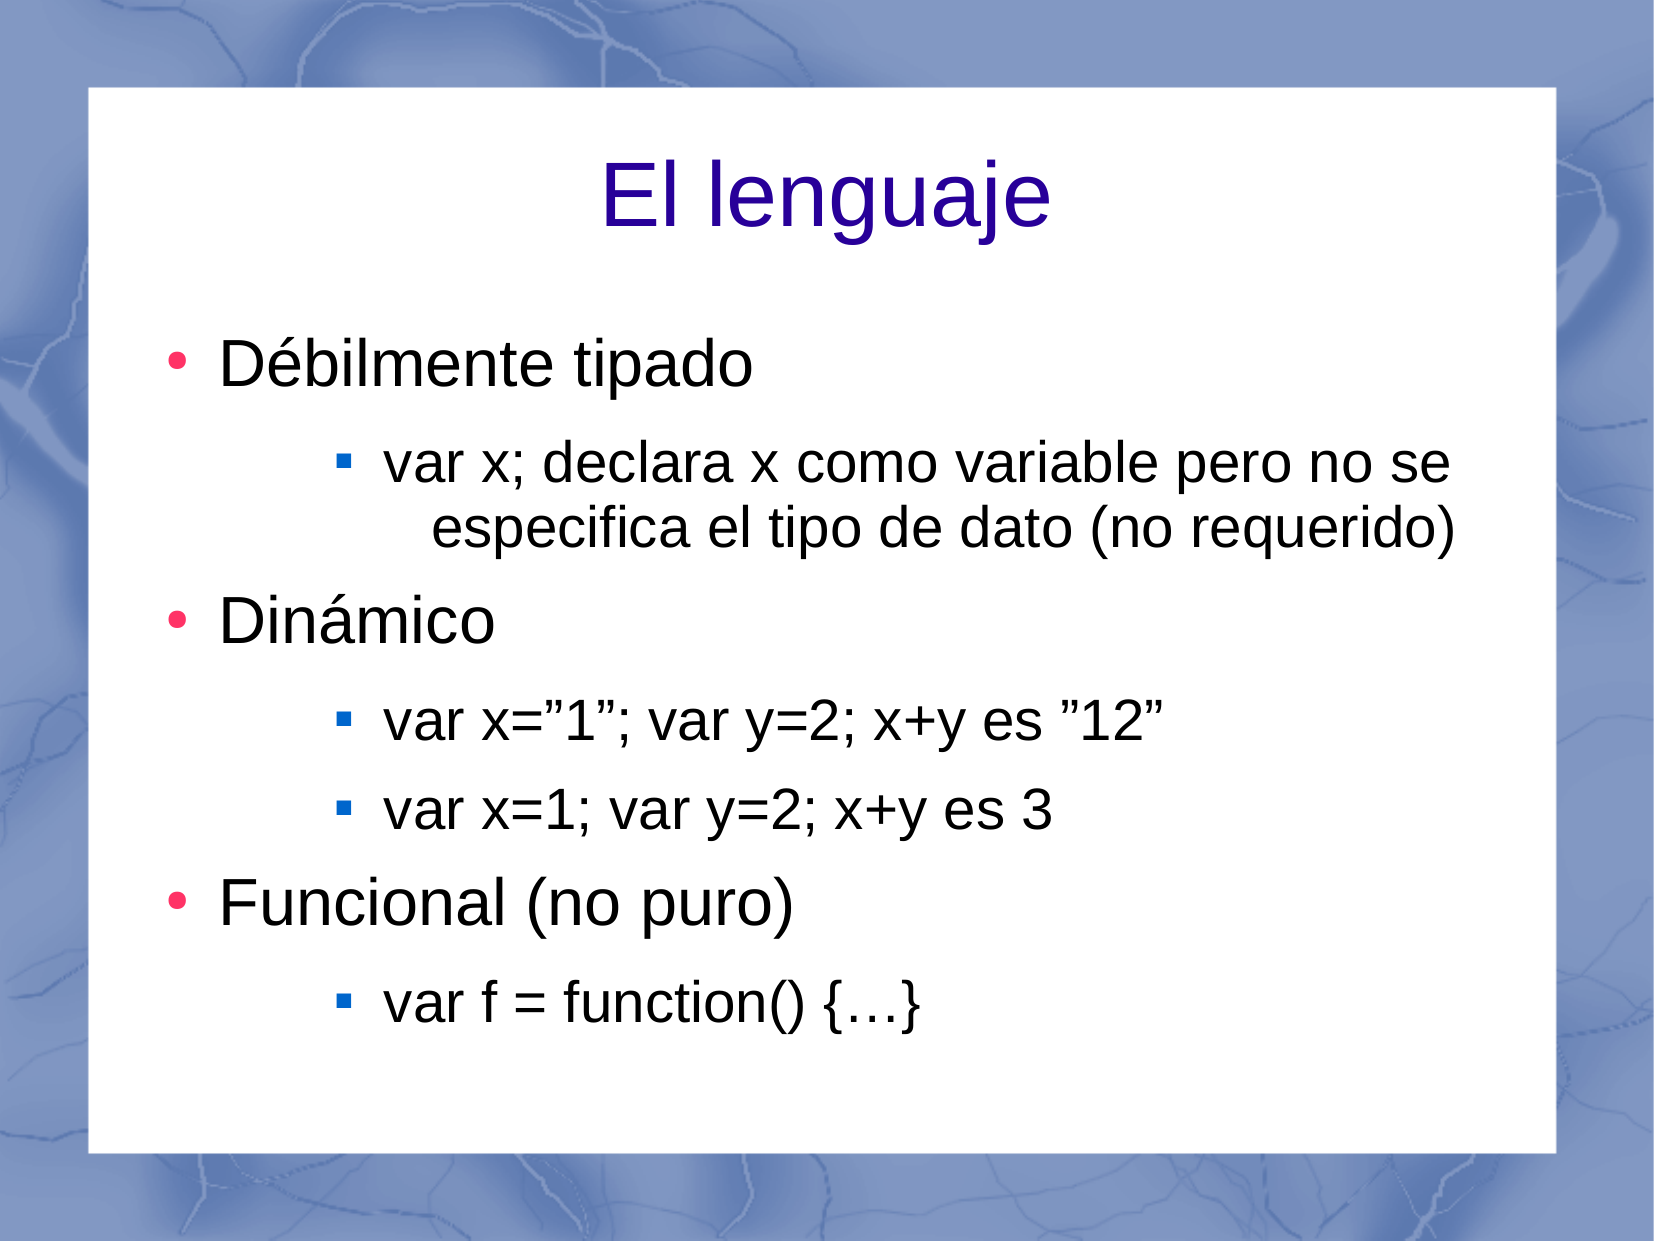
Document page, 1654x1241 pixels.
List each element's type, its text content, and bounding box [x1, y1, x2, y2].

picture [0, 0, 1654, 1241]
list Débilmente tipado var x; declara x como variable pero no se especifica el tipo de dato (no requerido) Dinámico var x=”1”; var y=2; x+y es ”12” var x=1; var y=2; x+y es 3 Funcional (no puro) var f = function() {…} [147, 325, 1506, 1232]
title El lenguaje [118, 90, 1536, 298]
